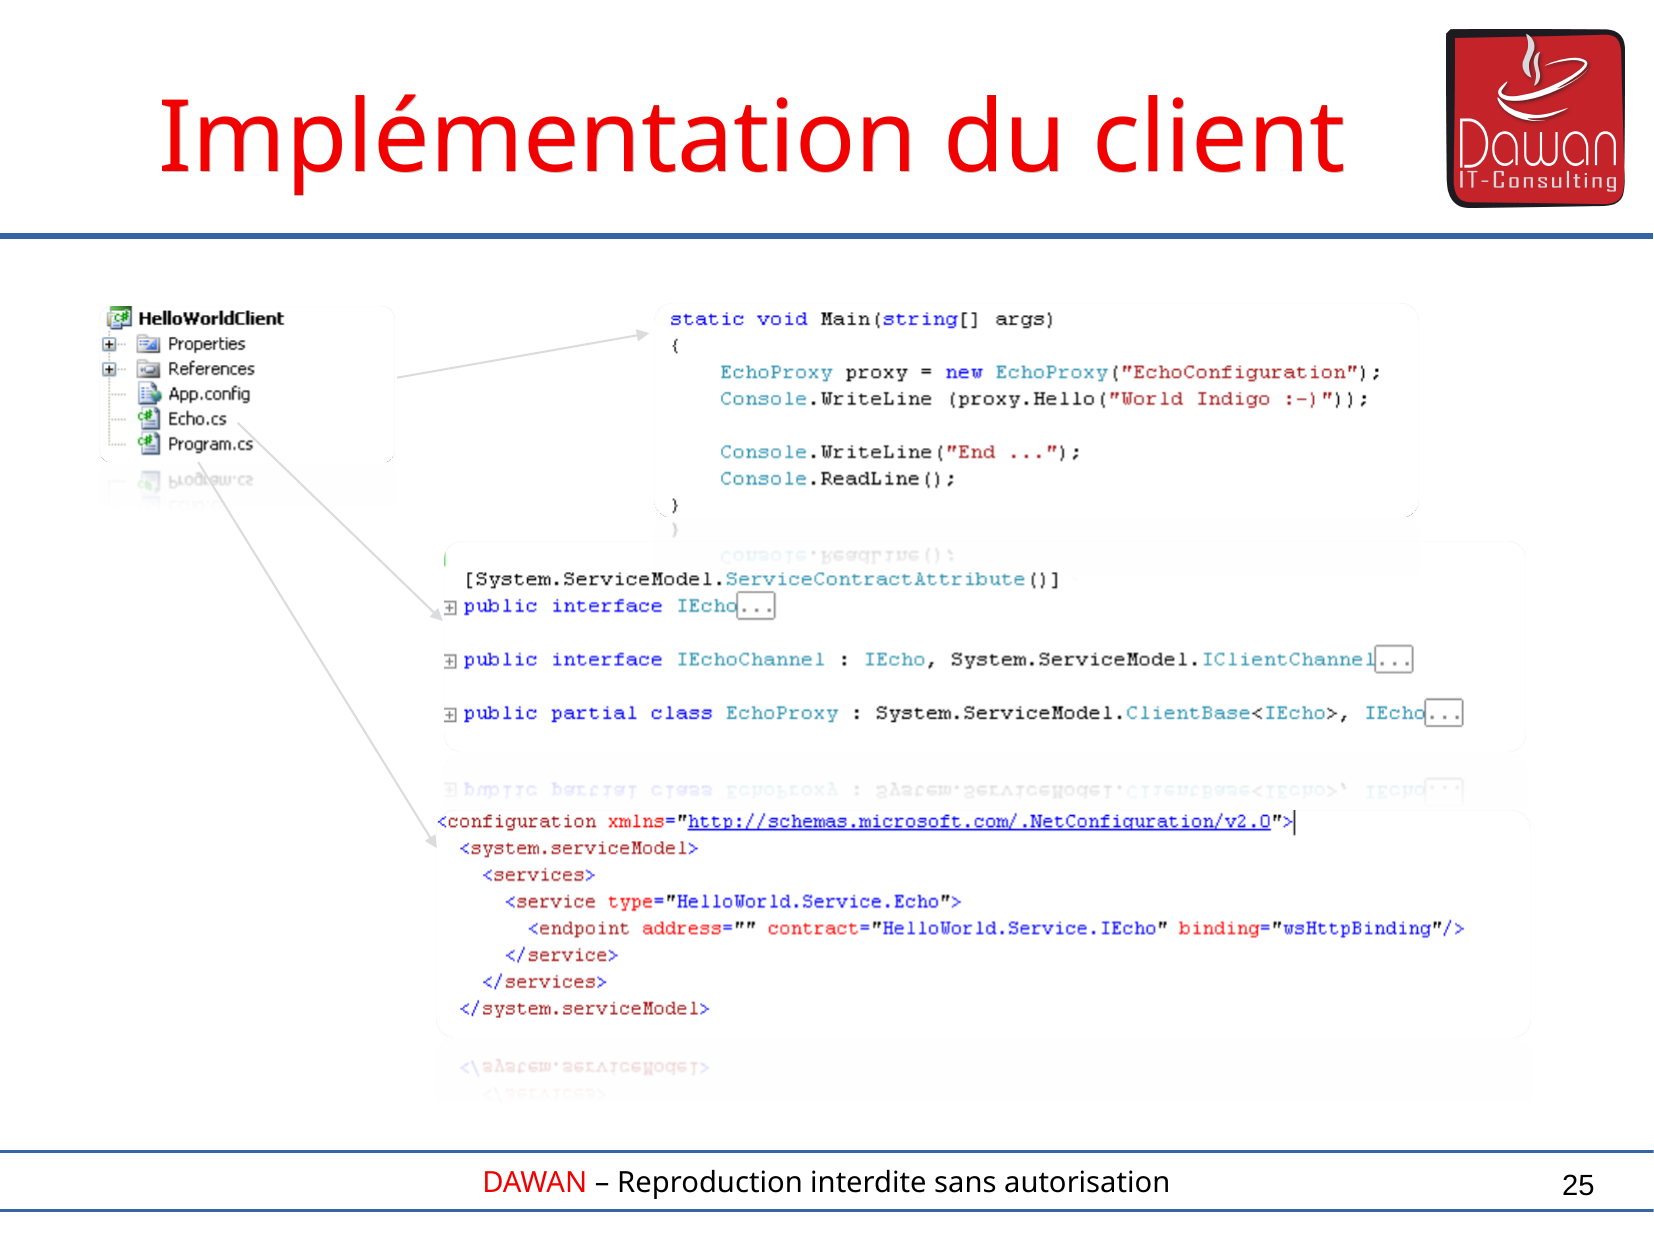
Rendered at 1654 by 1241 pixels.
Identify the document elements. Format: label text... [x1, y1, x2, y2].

picture [1447, 29, 1625, 208]
title Implémentation du client [59, 29, 1447, 237]
picture [94, 304, 400, 624]
picture [431, 301, 1536, 1241]
